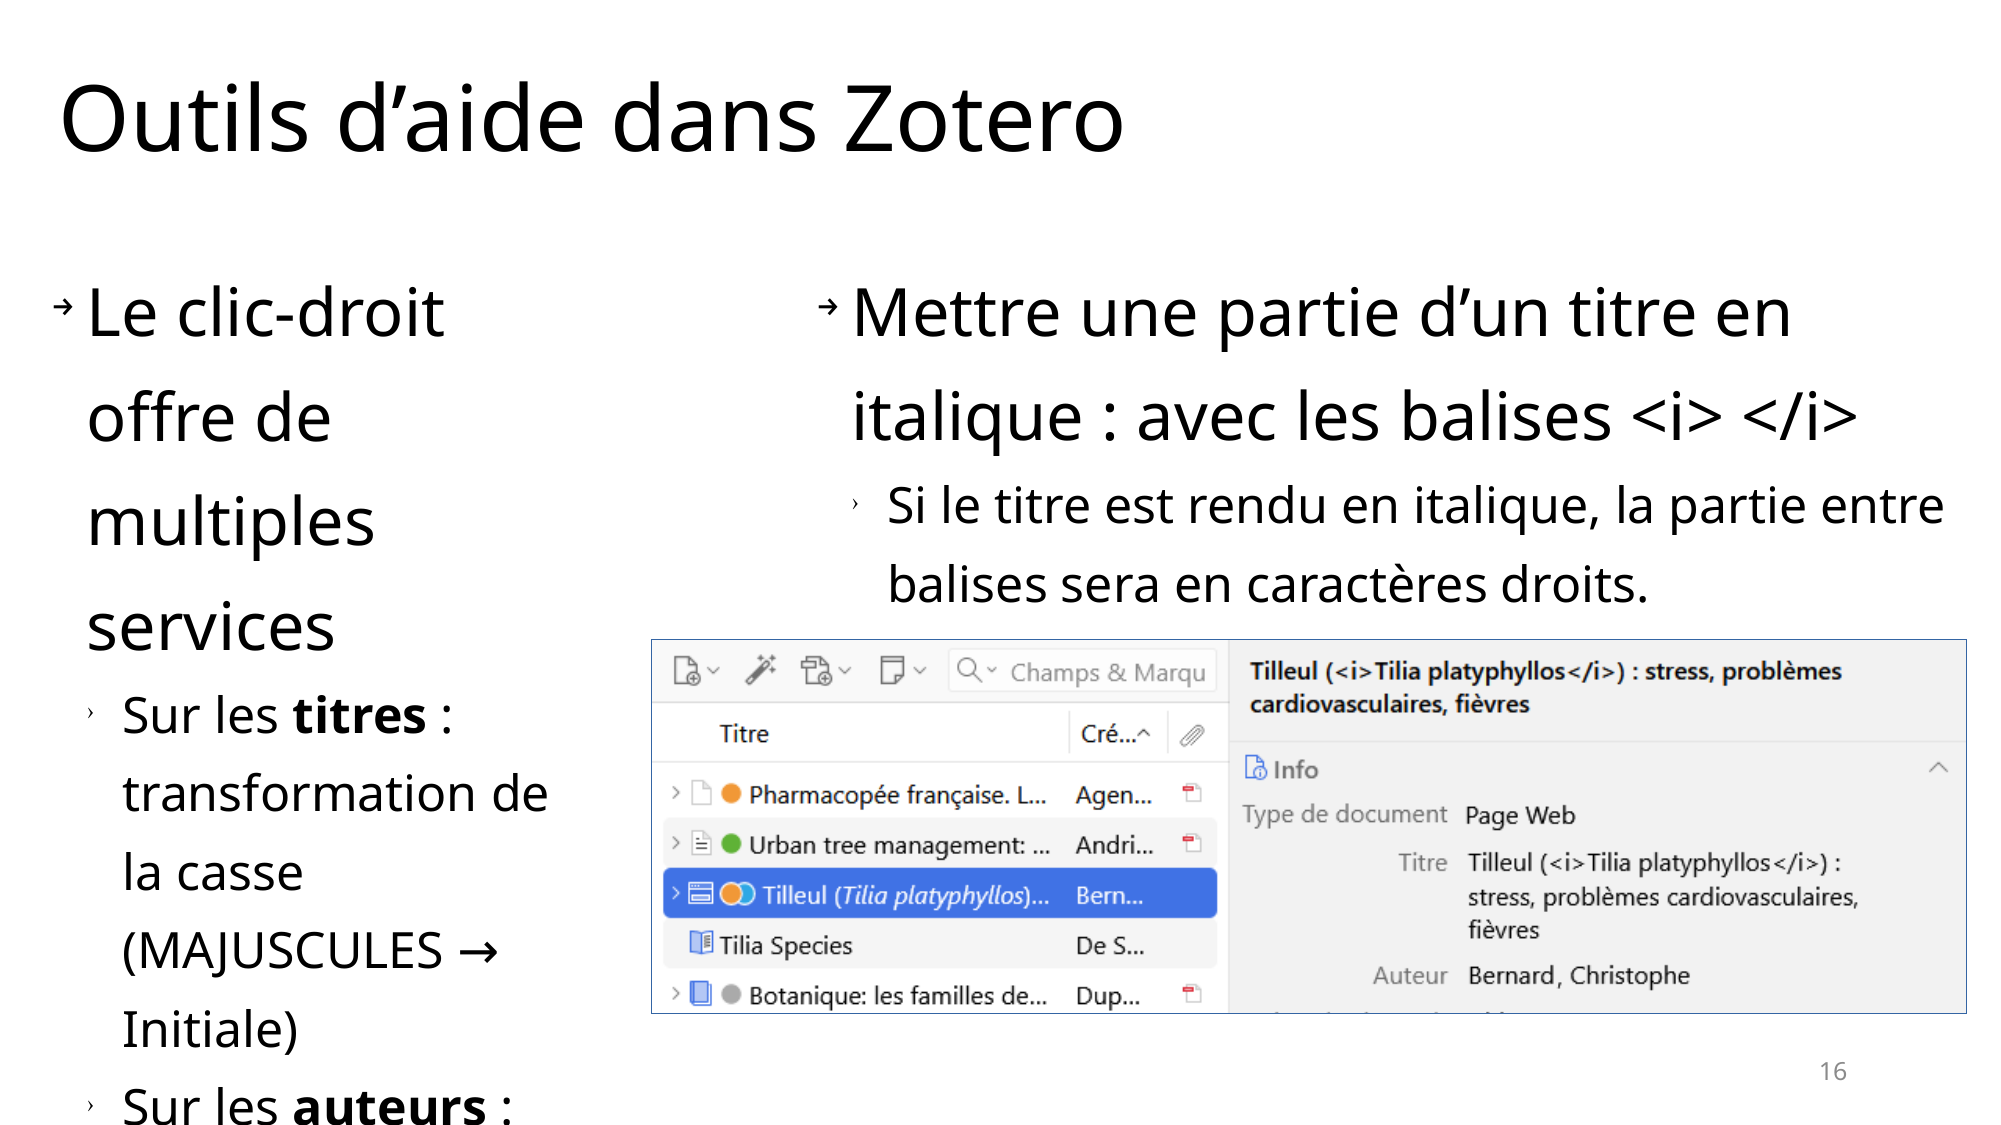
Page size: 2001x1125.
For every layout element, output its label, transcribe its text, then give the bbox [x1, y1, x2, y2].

text_box Mettre une partie d’un titre en italique : avec les balises <i> </i> Si le titre est rendu en italique, la partie entre balises sera en caractères droits. Pour les plus geek, l’extension de Zotero Linter permet d’utiliser un raccourci clavier pour cela. [801, 153, 1980, 696]
text_box Le clic-droit offre de multiples services Sur les titres : transformation de la casse (MAJUSCULES → Initiale) Sur les auteurs : transformation de la casse et inversion prénom/nom [36, 153, 612, 926]
picture [651, 639, 1967, 1014]
title Outils d’aide dans Zotero [59, 0, 1949, 237]
